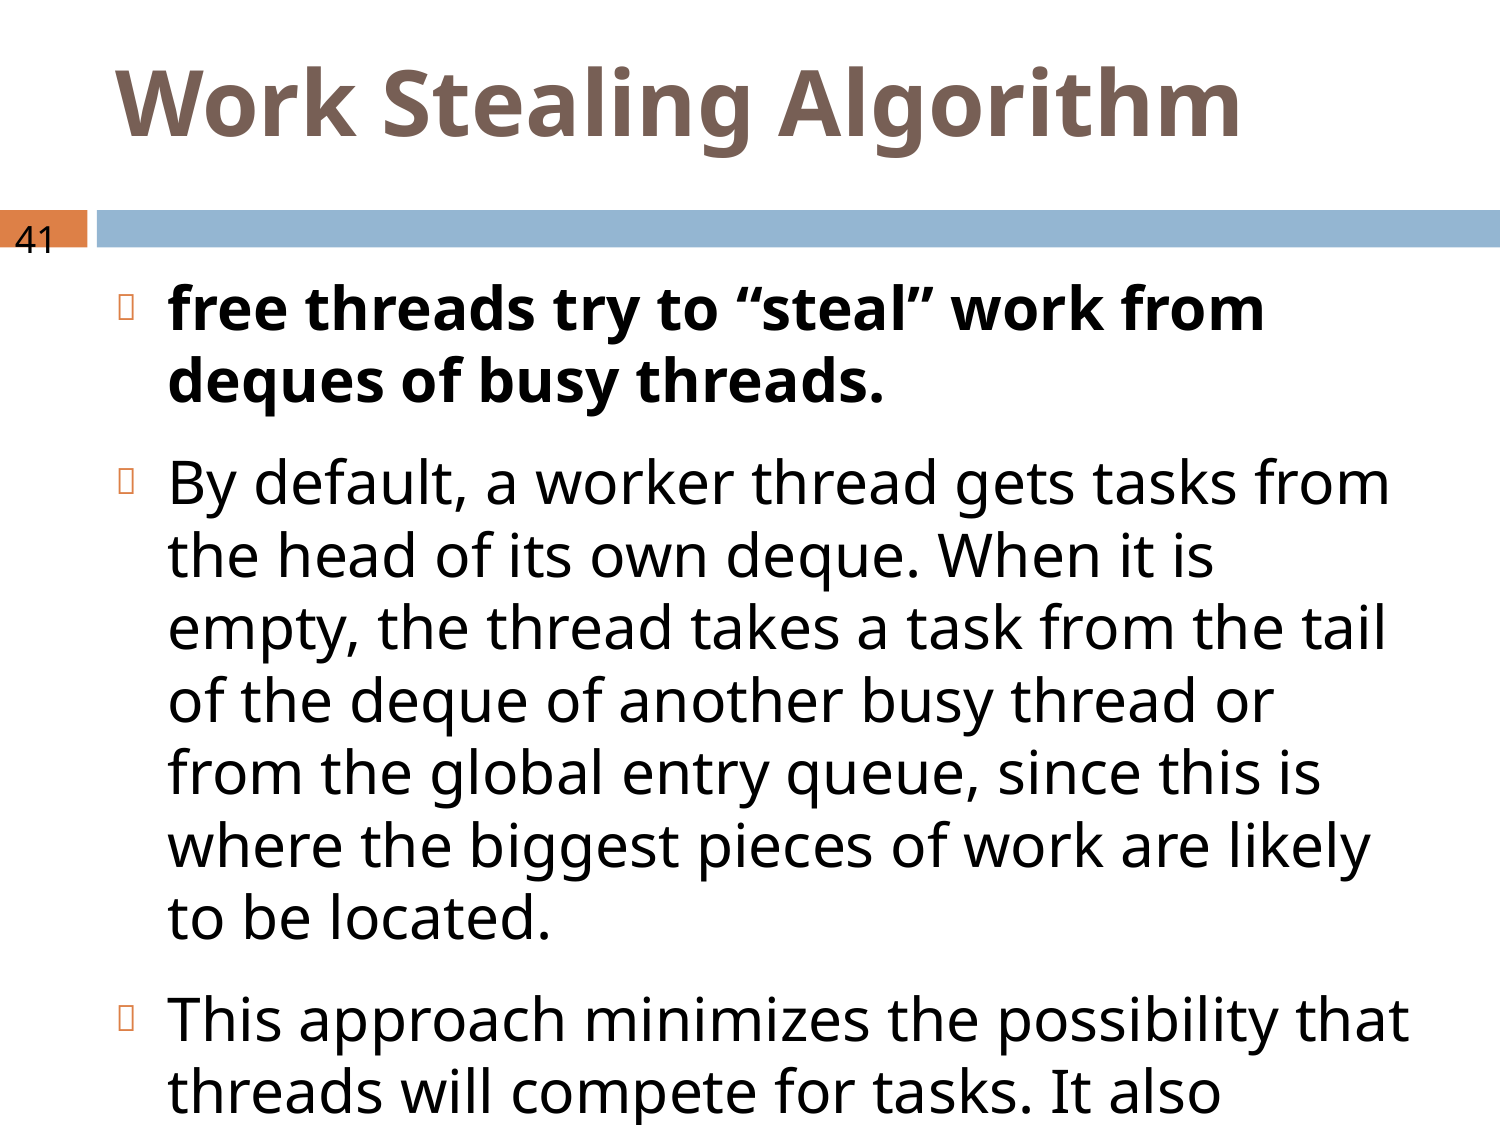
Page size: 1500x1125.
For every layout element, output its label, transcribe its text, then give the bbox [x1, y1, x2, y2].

title Work Stealing Algorithm [100, 37, 1438, 200]
list free threads try to “steal” work from deques of busy threads. By default, a worker thread gets tasks from the head of its own deque. When it is empty, the thread takes a task from the tail of the deque of another busy thread or from the global entry queue, since this is where the biggest pieces of work are likely to be located. This approach minimizes the possibility that threads will compete for tasks. It also reduces the number of times the thread will have to go looking for work, as it works on the biggest available chunks of work first. [100, 262, 1438, 1000]
slide_number <number> [0, 208, 88, 249]
